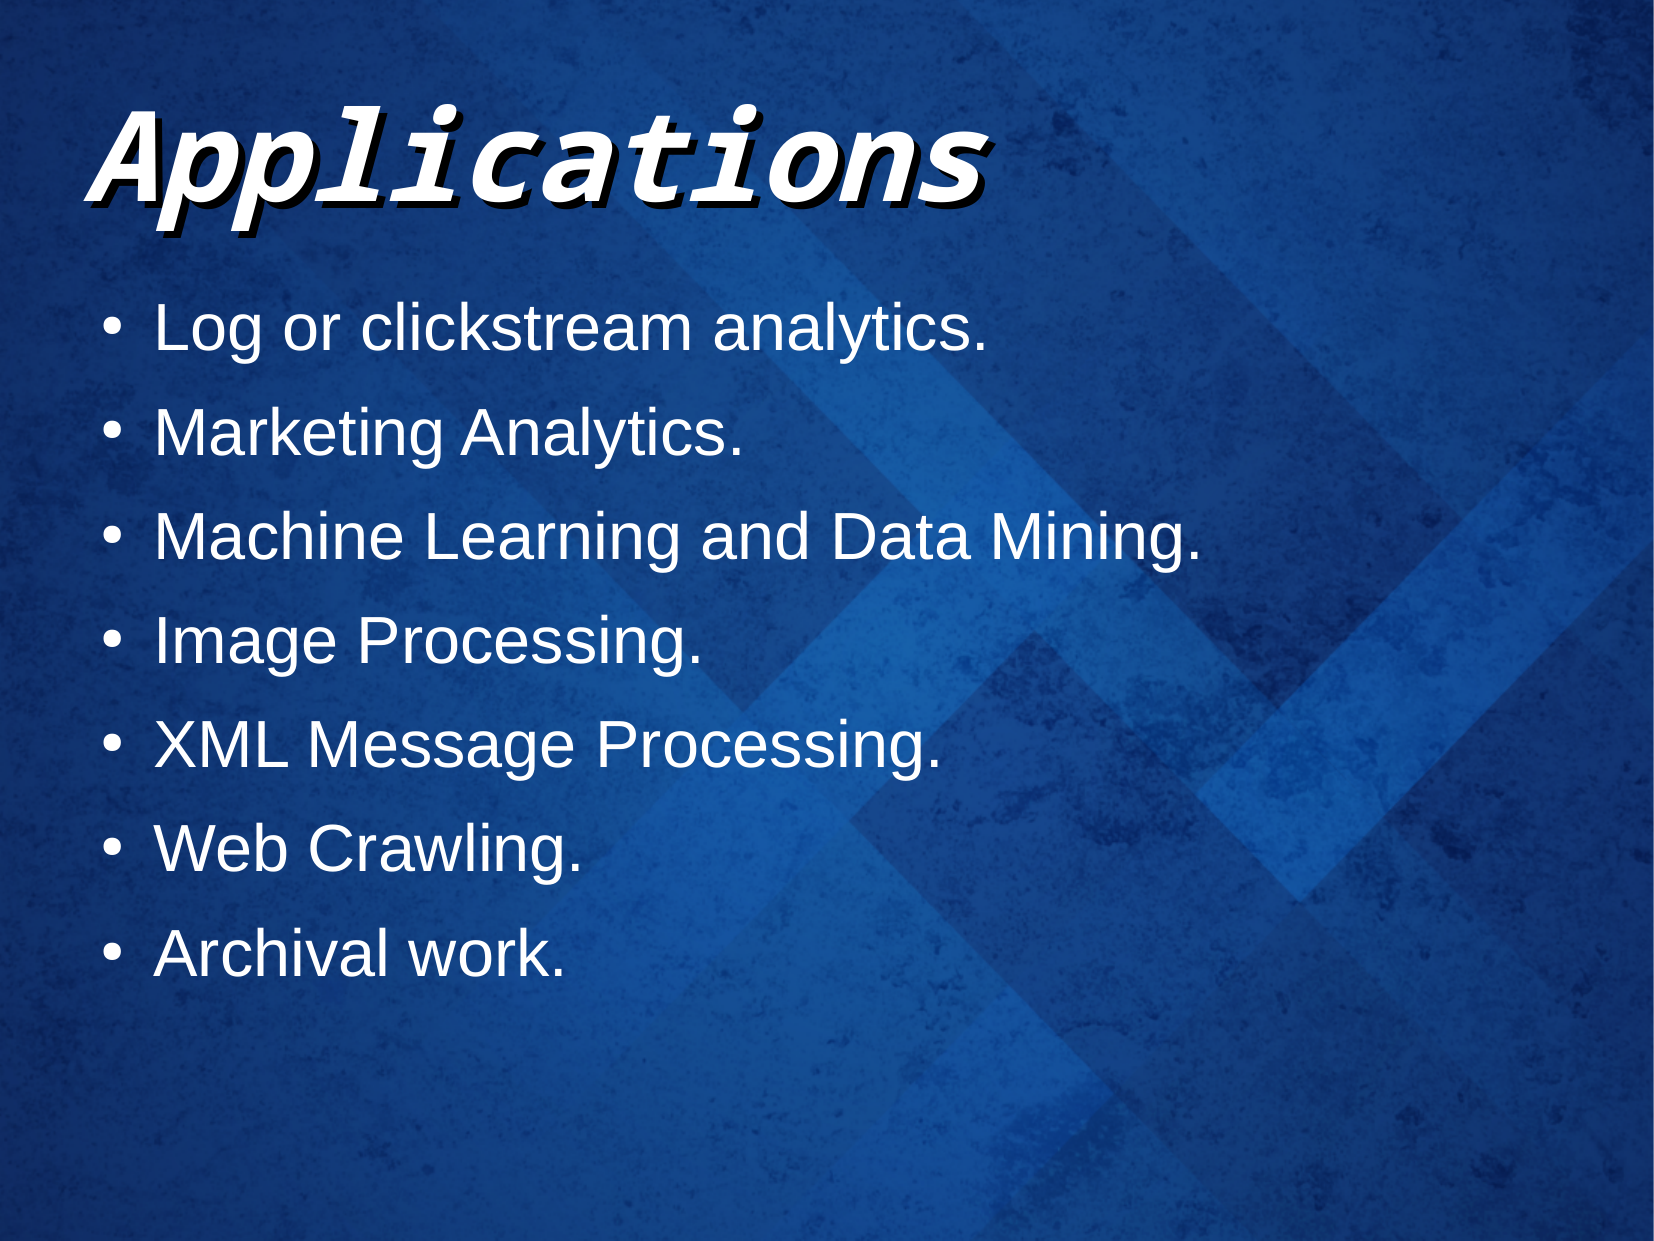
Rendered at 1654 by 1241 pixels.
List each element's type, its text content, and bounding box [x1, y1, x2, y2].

title Applications [82, 49, 1571, 257]
picture [0, 0, 1654, 1241]
list Log or clickstream analytics. Marketing Analytics. Machine Learning and Data Mining. Image Processing. XML Message Processing. Web Crawling. Archival work. [82, 290, 1538, 1010]
